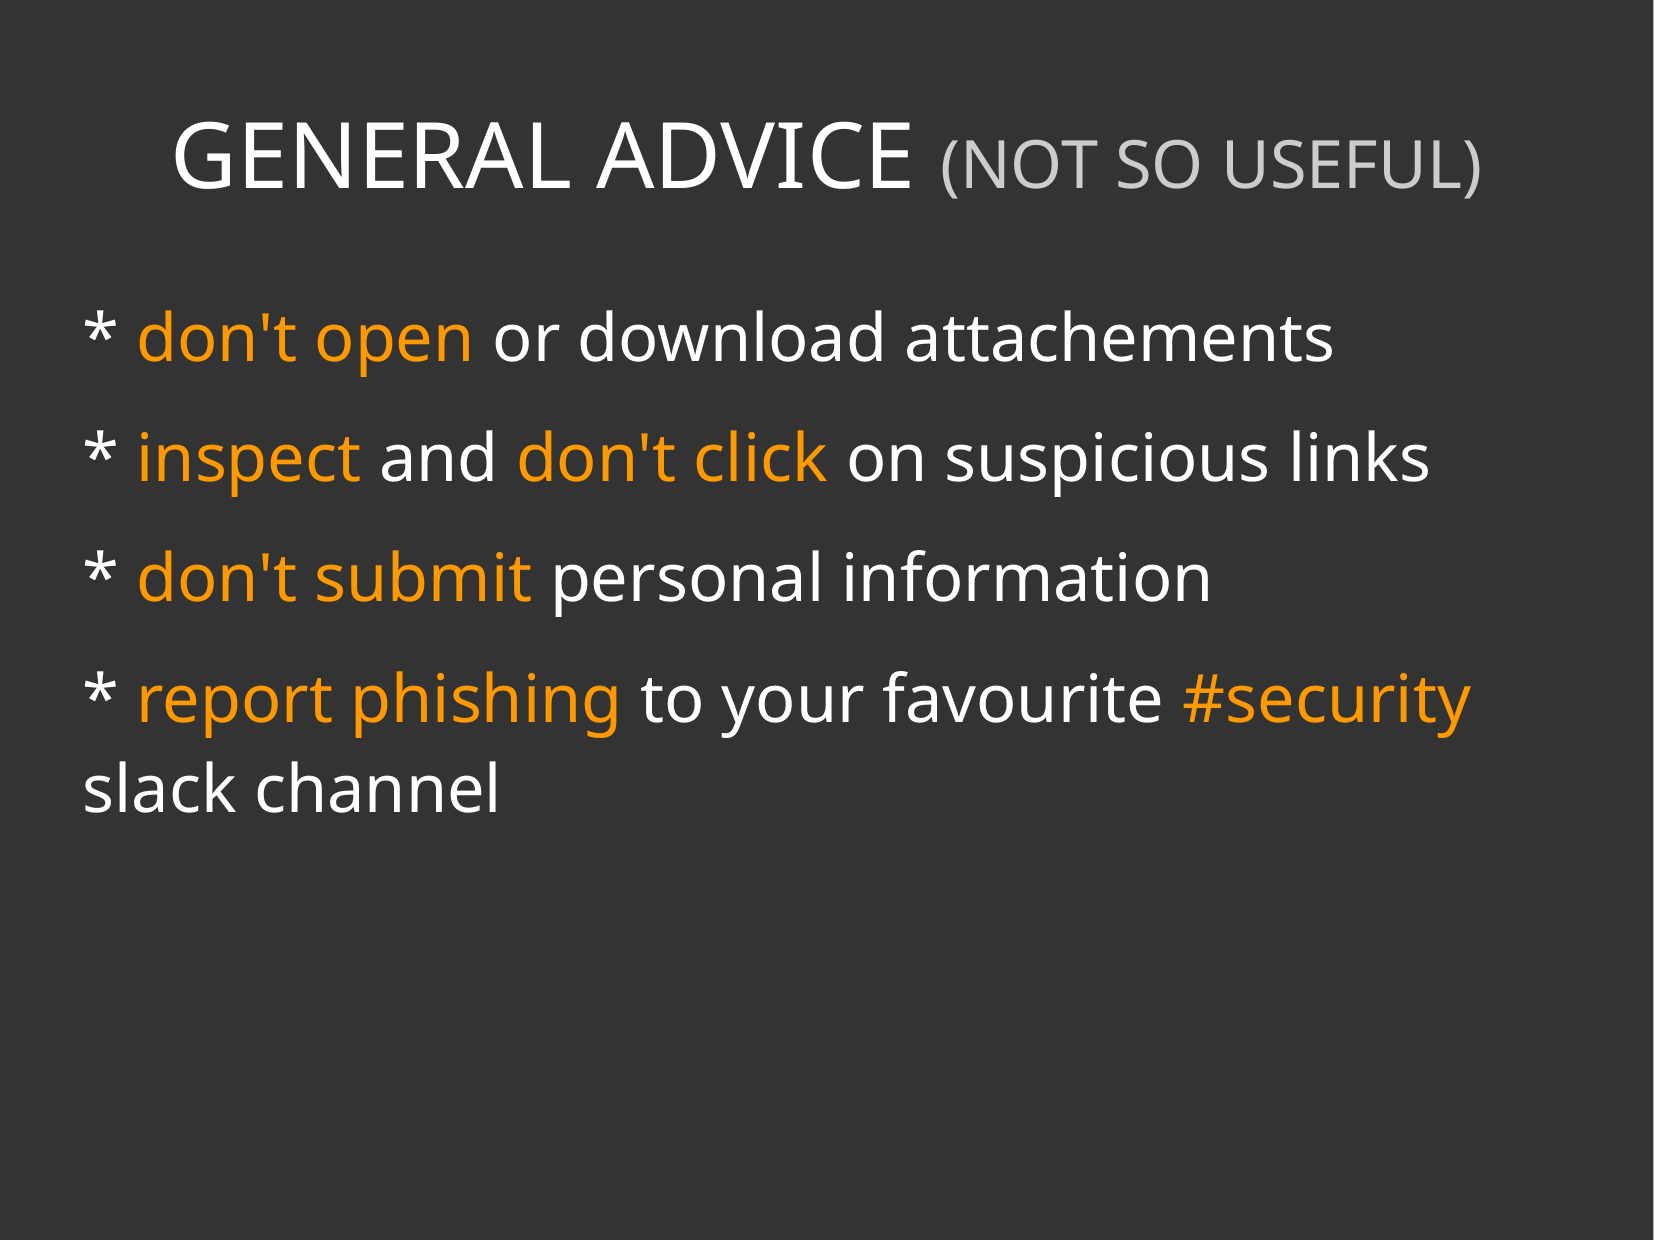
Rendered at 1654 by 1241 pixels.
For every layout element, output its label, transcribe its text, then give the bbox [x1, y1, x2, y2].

title GENERAL ADVICE (NOT SO USEFUL) [82, 49, 1571, 257]
list * don't open or download attachements * inspect and don't click on suspicious links * don't submit personal information * report phishing to your favourite #security slack channel [82, 290, 1571, 1010]
